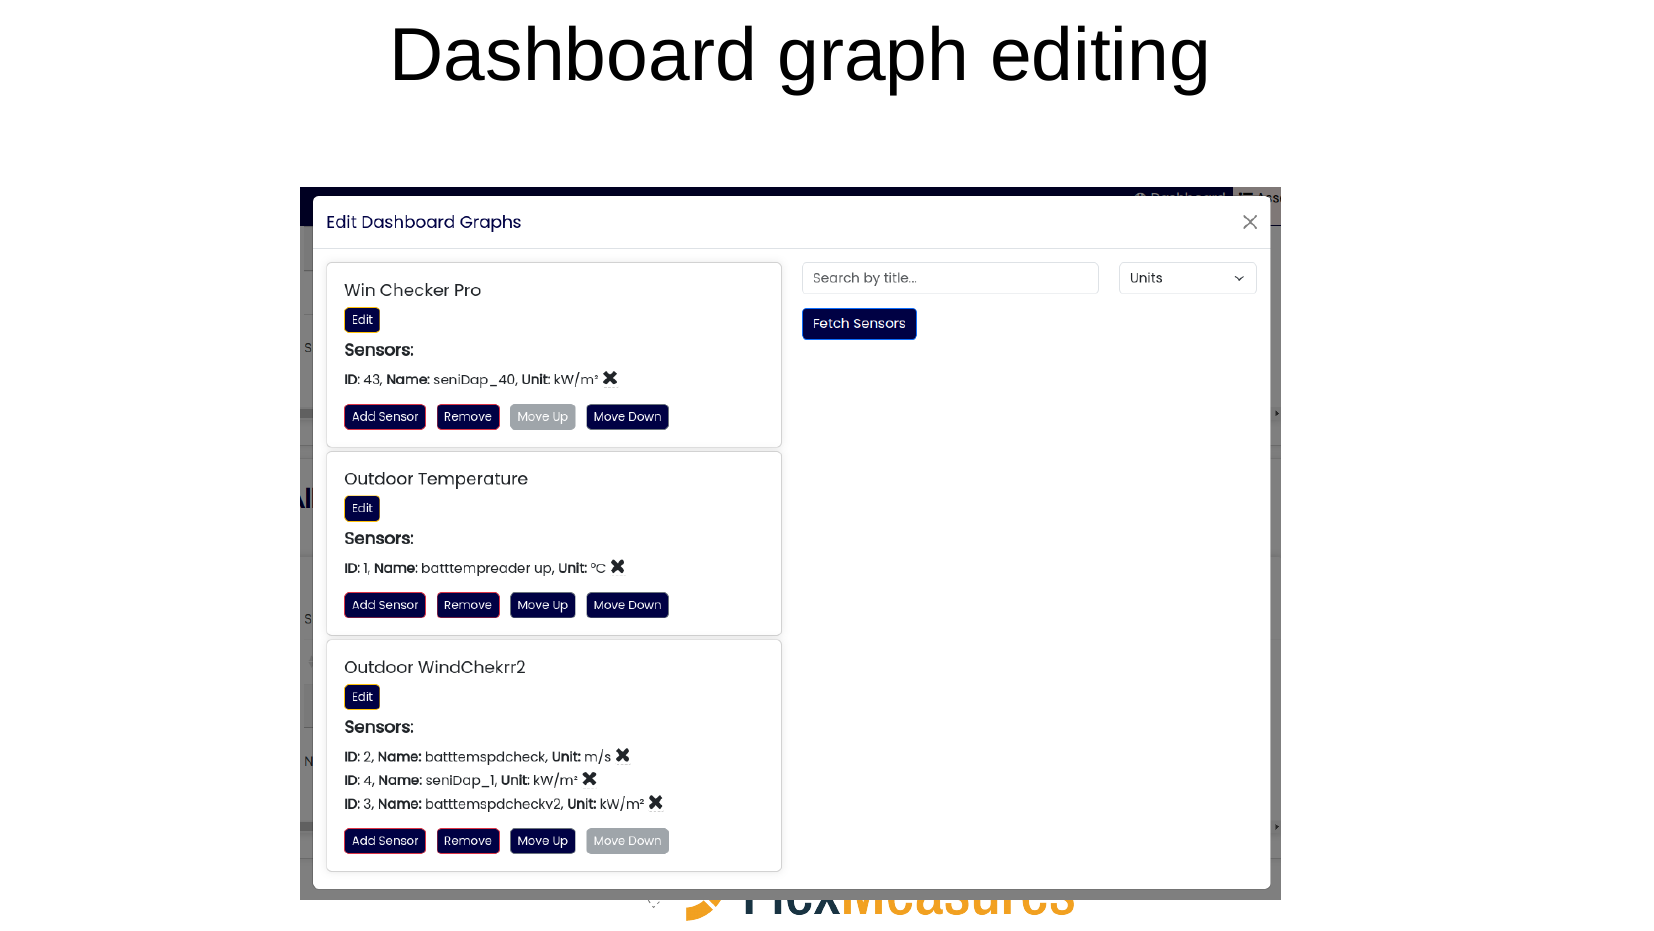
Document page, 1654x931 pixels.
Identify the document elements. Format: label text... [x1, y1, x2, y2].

text_box Dashboard graph editing [375, 4, 1276, 187]
picture [300, 187, 1281, 921]
